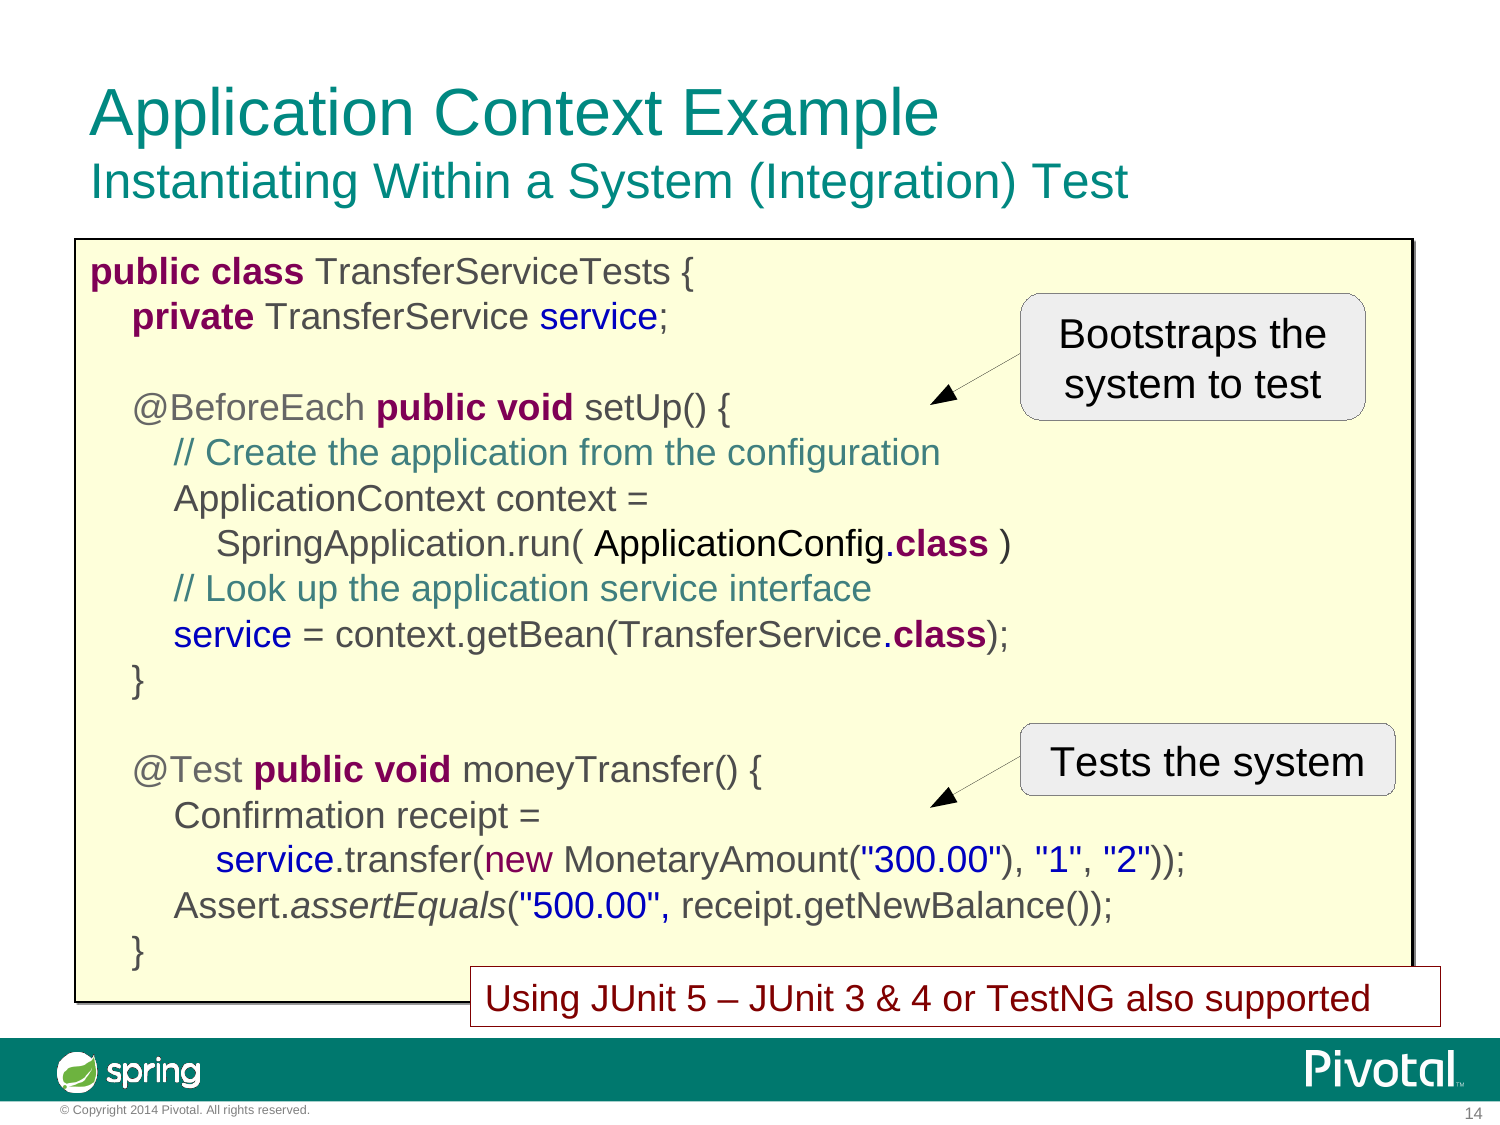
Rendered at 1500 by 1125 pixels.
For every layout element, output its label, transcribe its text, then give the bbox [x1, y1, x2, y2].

text_box public class TransferServiceTests { private TransferService service; @BeforeEach public void setUp() { // Create the application from the configuration ApplicationContext context = SpringApplication.run( ApplicationConfig.class ) // Look up the application service interface service = context.getBean(TransferService.class); } @Test public void moneyTransfer() { Confirmation receipt = service.transfer(new MonetaryAmount("300.00"), "1", "2")); Assert.assertEquals("500.00", receipt.getNewBalance()); } [75, 239, 1413, 1002]
picture [32, 1041, 210, 1103]
title Application Context Example Instantiating Within a System (Integration) Test [75, 45, 1426, 233]
text_box Bootstraps the system to test [1020, 293, 1366, 421]
picture [1306, 1050, 1464, 1087]
text_box Tests the system [1020, 723, 1396, 796]
text_box Using JUnit 5 – JUnit 3 & 4 or TestNG also supported [470, 966, 1441, 1027]
